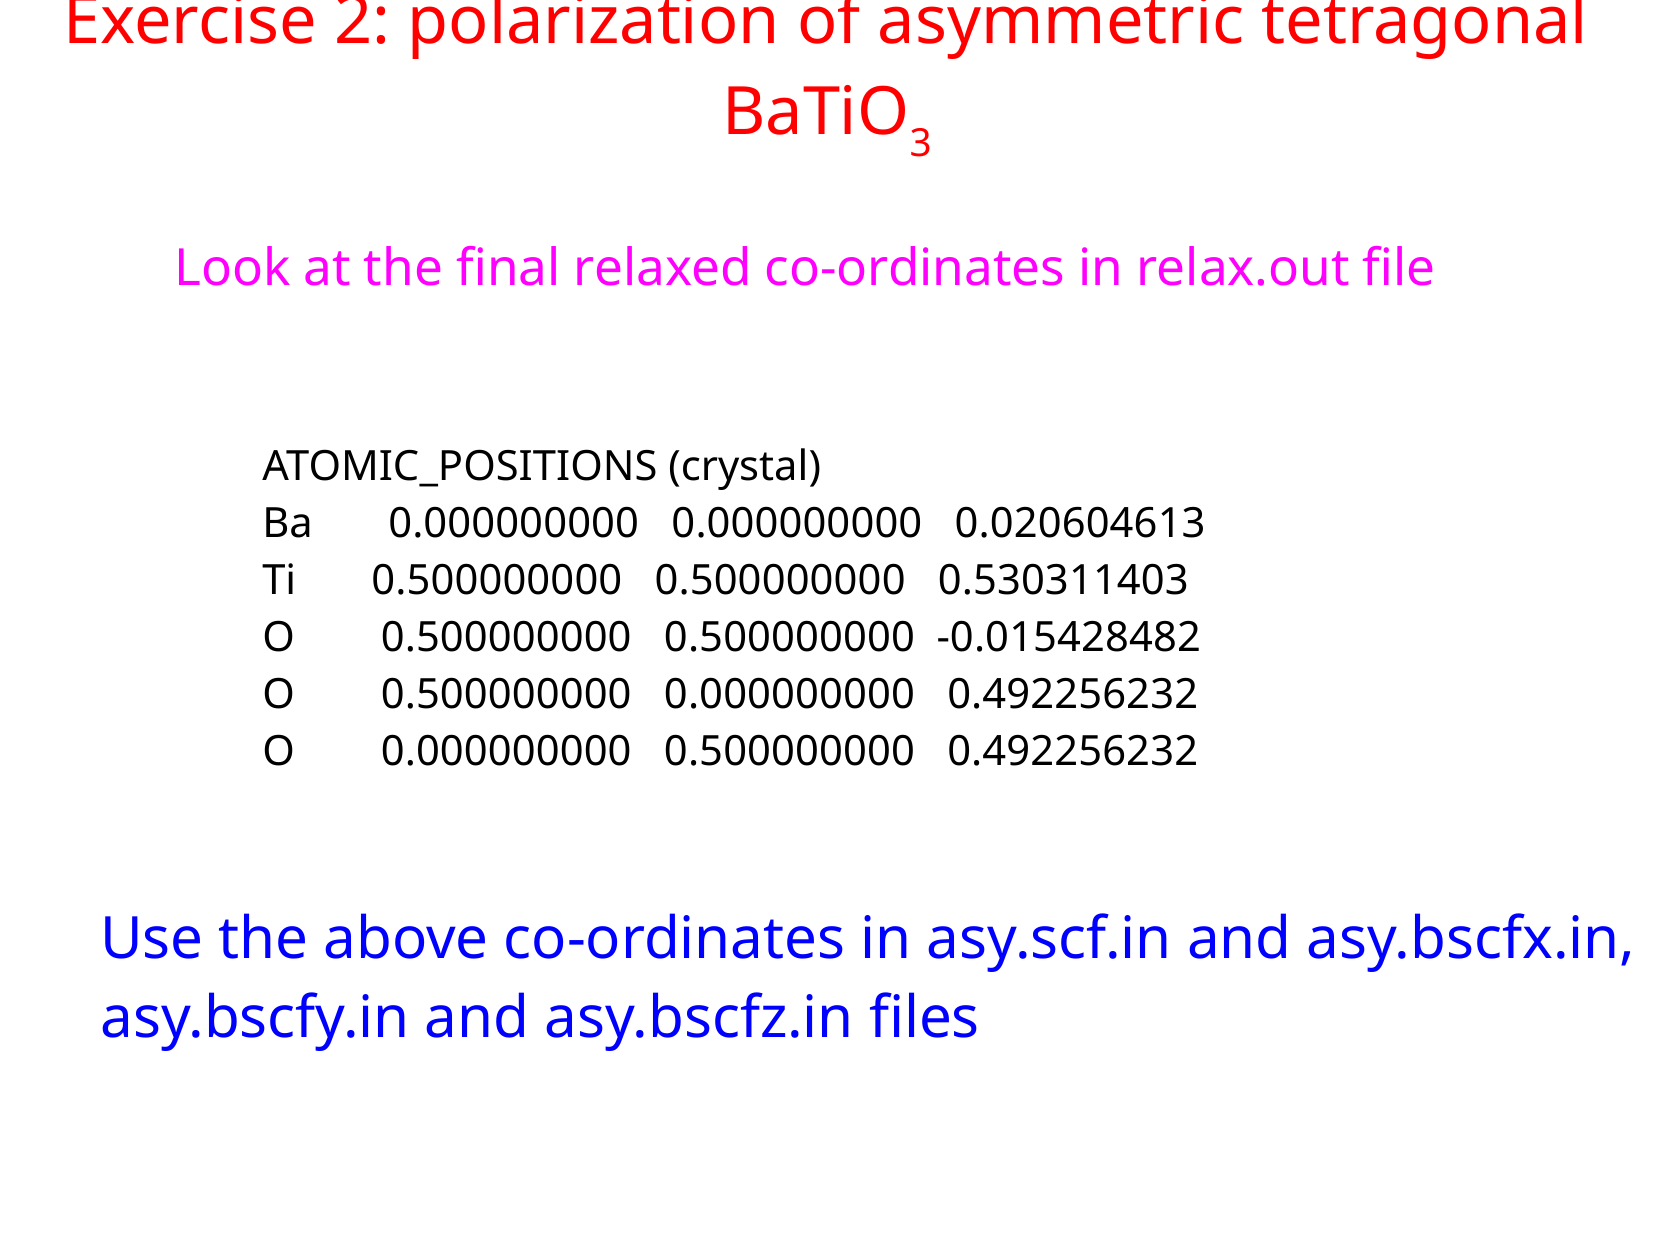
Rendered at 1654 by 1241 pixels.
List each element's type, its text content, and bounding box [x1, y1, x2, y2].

title Exercise 2: polarization of asymmetric tetragonal BaTiO3 [17, 0, 1636, 174]
text_box Use the above co-ordinates in asy.scf.in and asy.bscfx.in, asy.bscfy.in and asy.bscfz.in files [82, 885, 1489, 1078]
text_box Look at the final relaxed co-ordinates in relax.out file [174, 230, 1571, 355]
text_box ATOMIC_POSITIONS (crystal) Ba 0.000000000 0.000000000 0.020604613 Ti 0.500000000 0.500000000 0.530311403 O 0.500000000 0.500000000 -0.015428482 O 0.500000000 0.000000000 0.492256232 O 0.000000000 0.500000000 0.492256232 [244, 425, 1276, 814]
